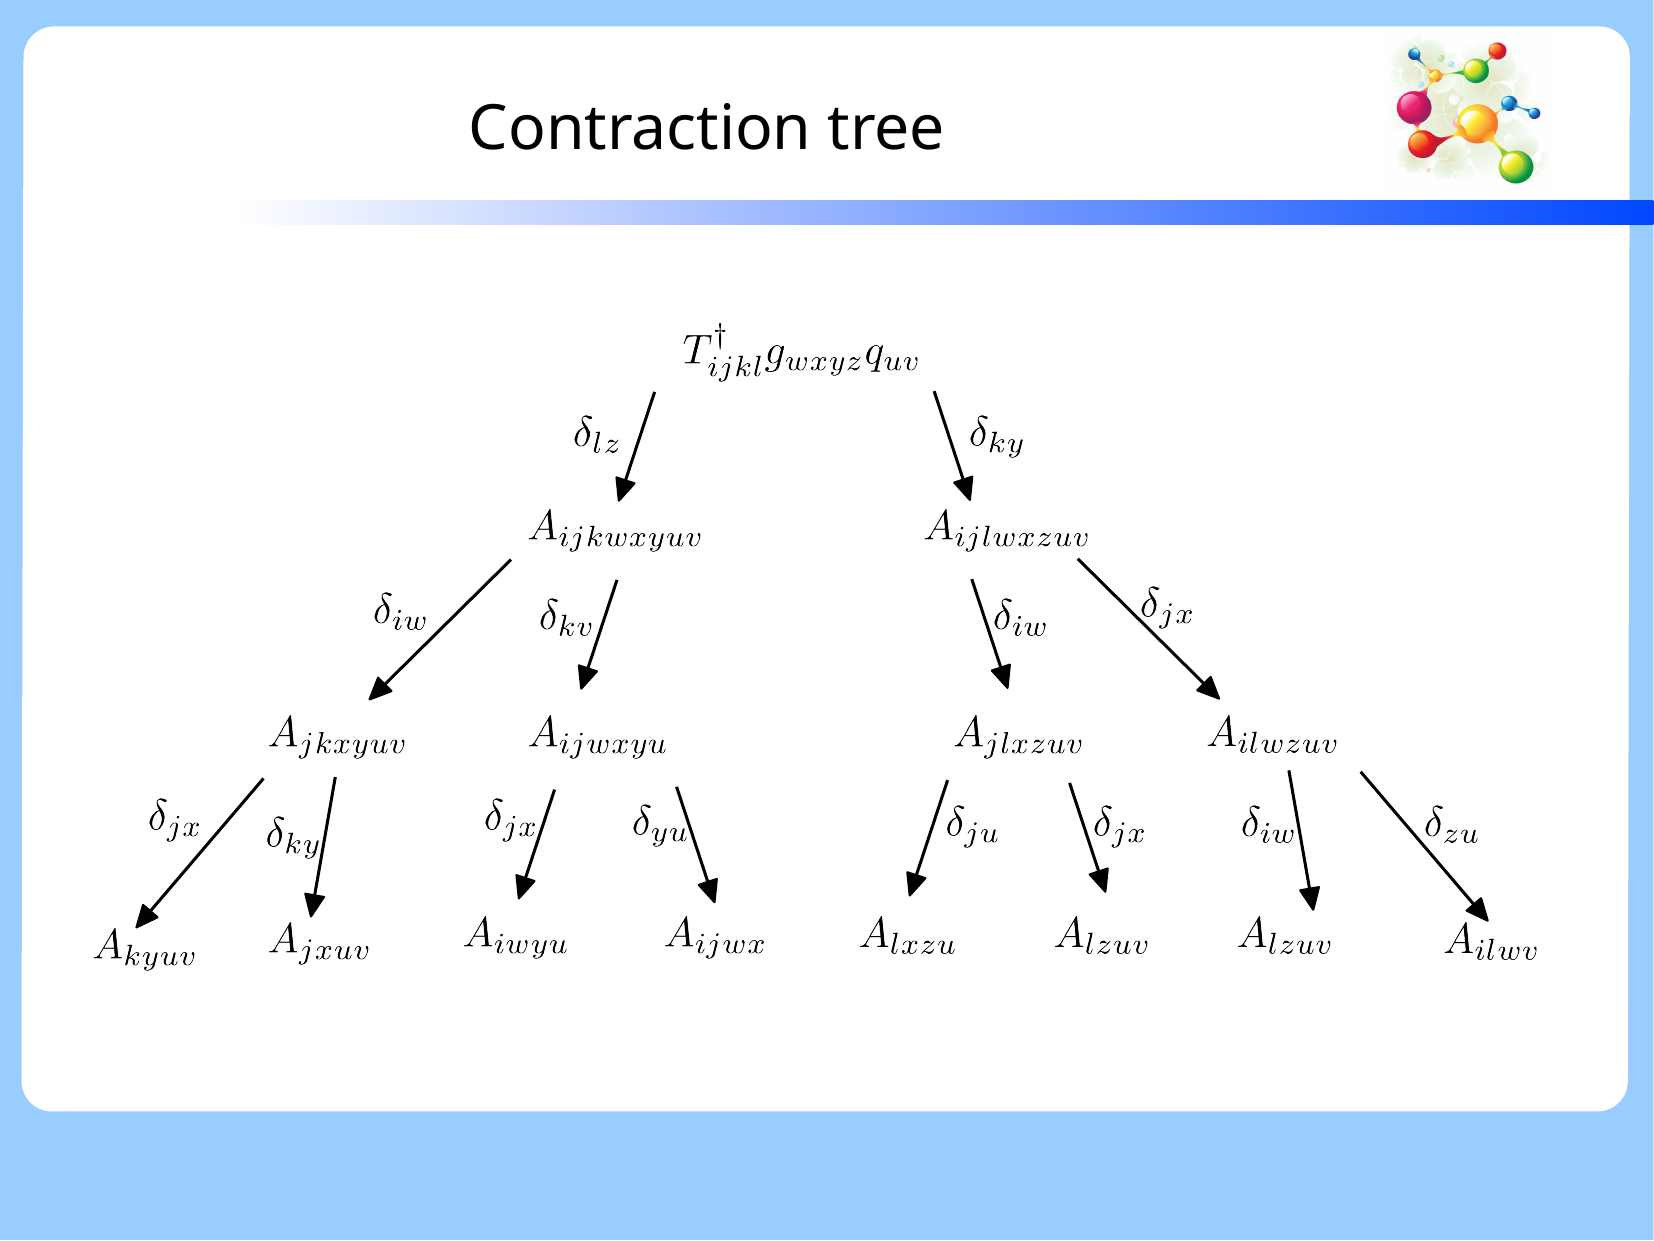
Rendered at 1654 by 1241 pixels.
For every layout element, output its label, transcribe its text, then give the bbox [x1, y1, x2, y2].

picture [1444, 922, 1537, 960]
picture [970, 415, 1023, 458]
picture [924, 509, 1088, 552]
picture [664, 916, 764, 959]
list [59, 277, 1548, 1069]
picture [268, 922, 369, 965]
picture [1054, 916, 1148, 954]
picture [954, 715, 1082, 759]
title Contraction tree [82, 49, 1332, 201]
picture [149, 798, 199, 842]
picture [1382, 29, 1556, 195]
picture [1207, 715, 1337, 753]
picture [683, 323, 918, 383]
picture [633, 804, 687, 848]
picture [1425, 805, 1478, 843]
picture [485, 798, 535, 842]
picture [267, 816, 319, 859]
picture [93, 928, 195, 971]
picture [574, 415, 619, 453]
picture [528, 715, 666, 759]
picture [1237, 916, 1331, 954]
picture [859, 916, 955, 954]
picture [1141, 586, 1192, 630]
picture [540, 598, 592, 636]
picture [1242, 805, 1294, 843]
picture [947, 805, 998, 848]
picture [268, 715, 405, 759]
picture [994, 598, 1046, 636]
picture [463, 916, 567, 959]
picture [528, 509, 701, 552]
picture [1094, 805, 1144, 848]
picture [374, 592, 426, 630]
